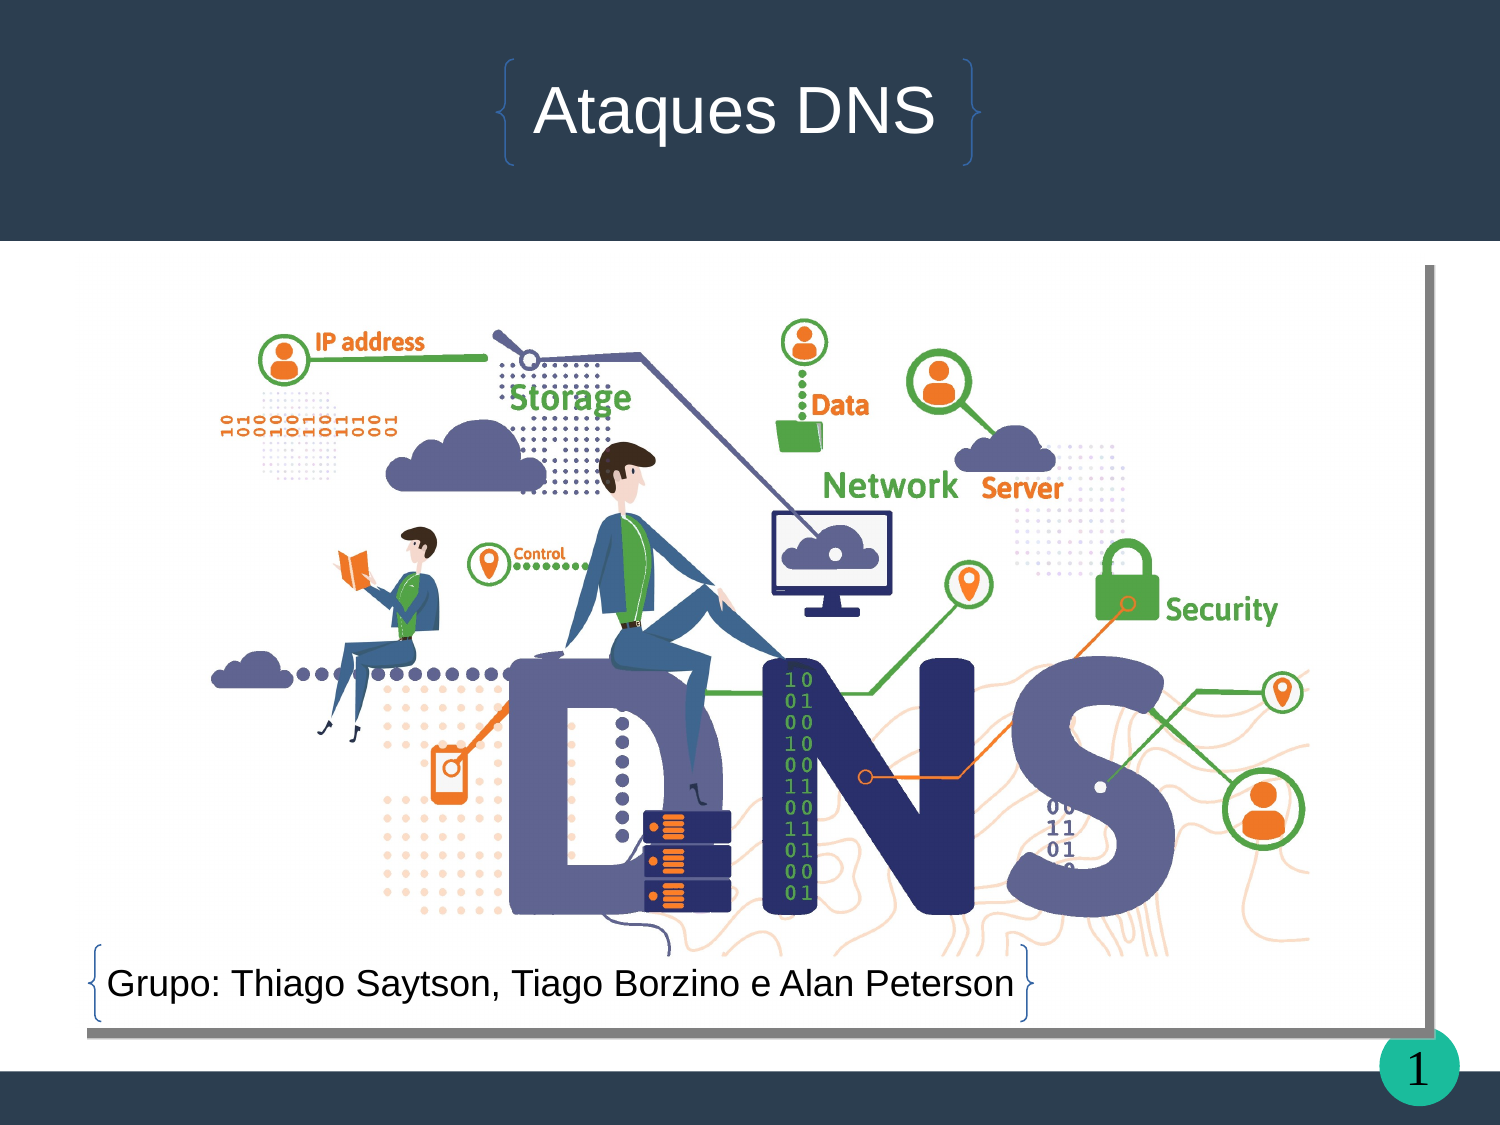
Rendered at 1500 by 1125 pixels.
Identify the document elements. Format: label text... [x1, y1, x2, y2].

subtitle Ataques DNS [472, 35, 998, 187]
text_box Grupo: Thiago Saytson, Tiago Borzino e Alan Peterson [1020, 944, 1034, 1022]
text_box Grupo: Thiago Saytson, Tiago Borzino e Alan Peterson [88, 944, 102, 1022]
text_box <número> [1390, 1028, 1500, 1104]
picture [75, 253, 1425, 1028]
